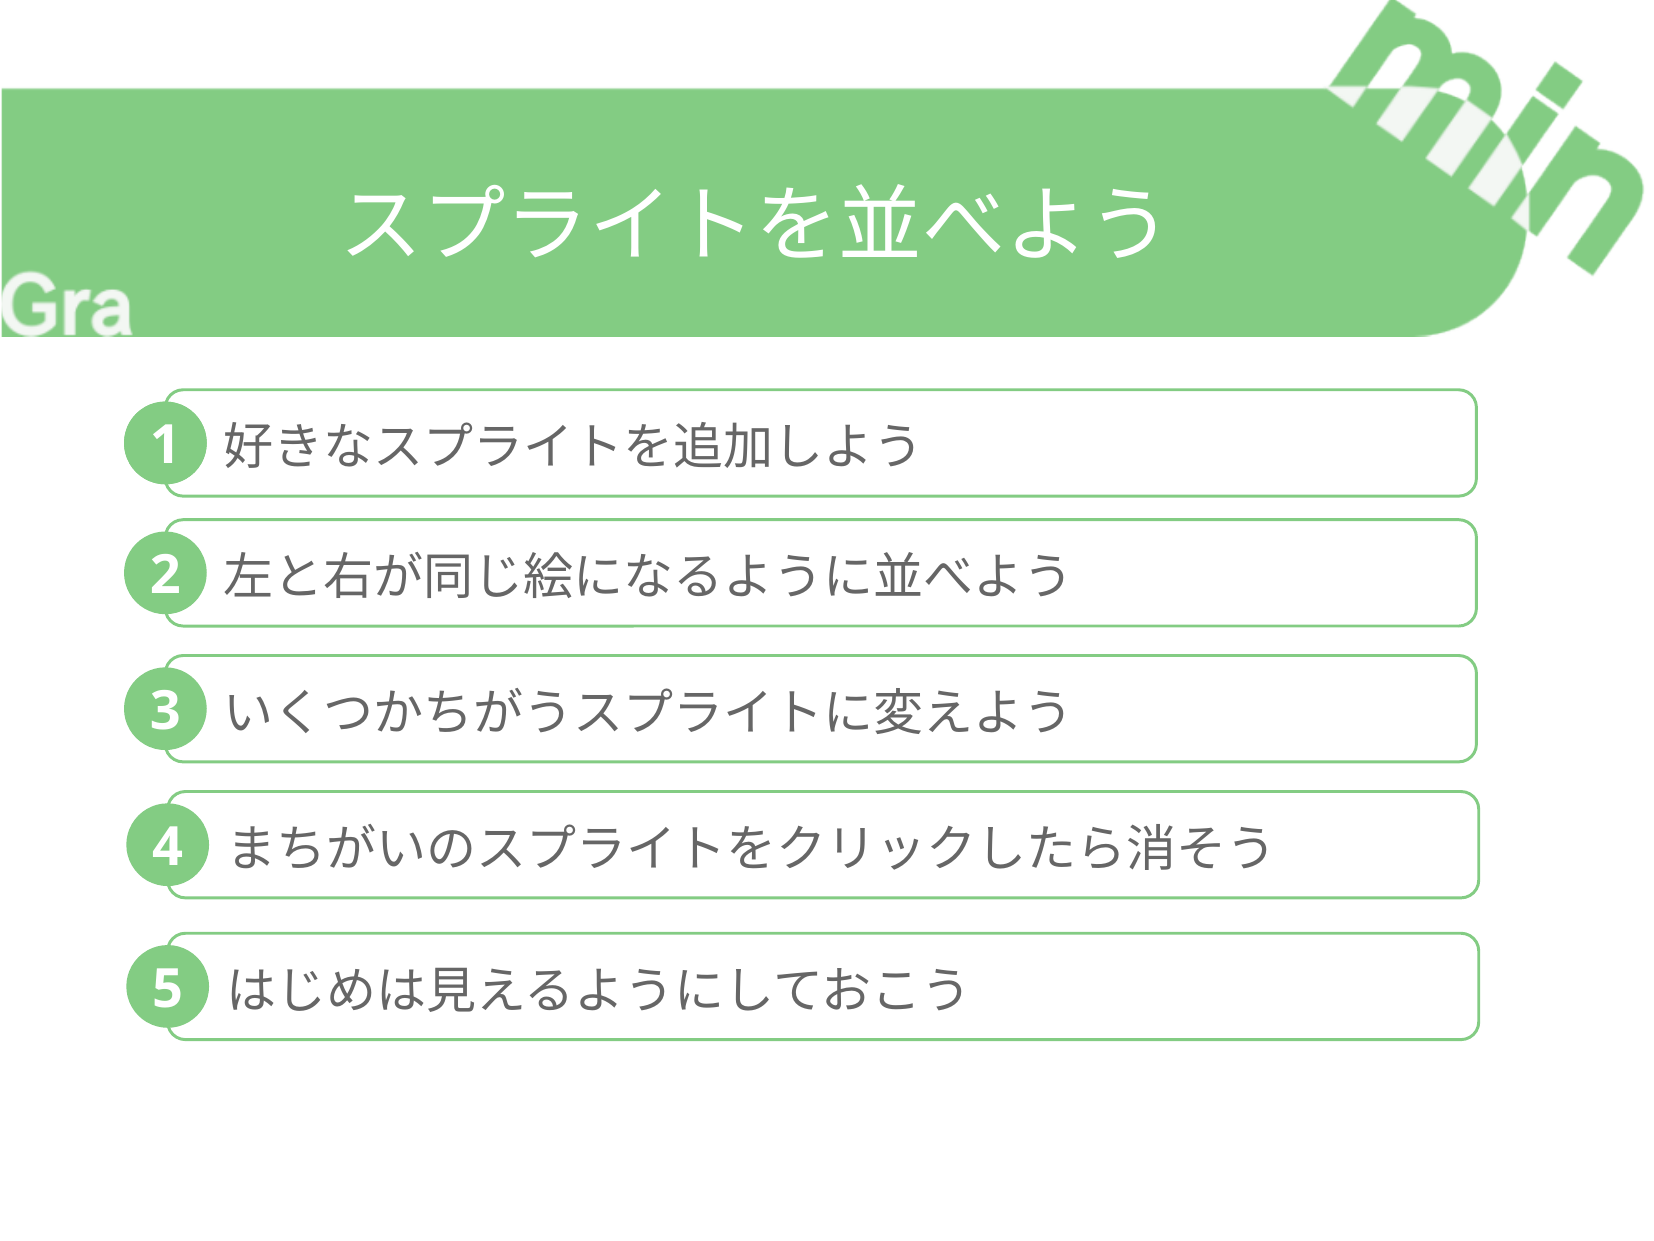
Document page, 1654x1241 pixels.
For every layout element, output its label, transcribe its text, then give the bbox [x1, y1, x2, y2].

text_box まちがいのスプライトをクリックしたら消そう [168, 791, 1479, 898]
text_box 好きなスプライトを追加しよう [166, 389, 1477, 497]
title スプライトを並べよう [11, 113, 1501, 324]
text_box 3 [124, 667, 207, 751]
text_box 1 [124, 401, 207, 485]
text_box 5 [126, 945, 210, 1028]
picture [1, 0, 1654, 337]
text_box 2 [124, 531, 207, 615]
text_box いくつかちがうスプライトに変えよう [166, 655, 1477, 762]
text_box 4 [126, 803, 210, 887]
text_box 左と右が同じ絵になるように並べよう [166, 519, 1477, 627]
text_box はじめは見えるようにしておこう [168, 933, 1479, 1040]
